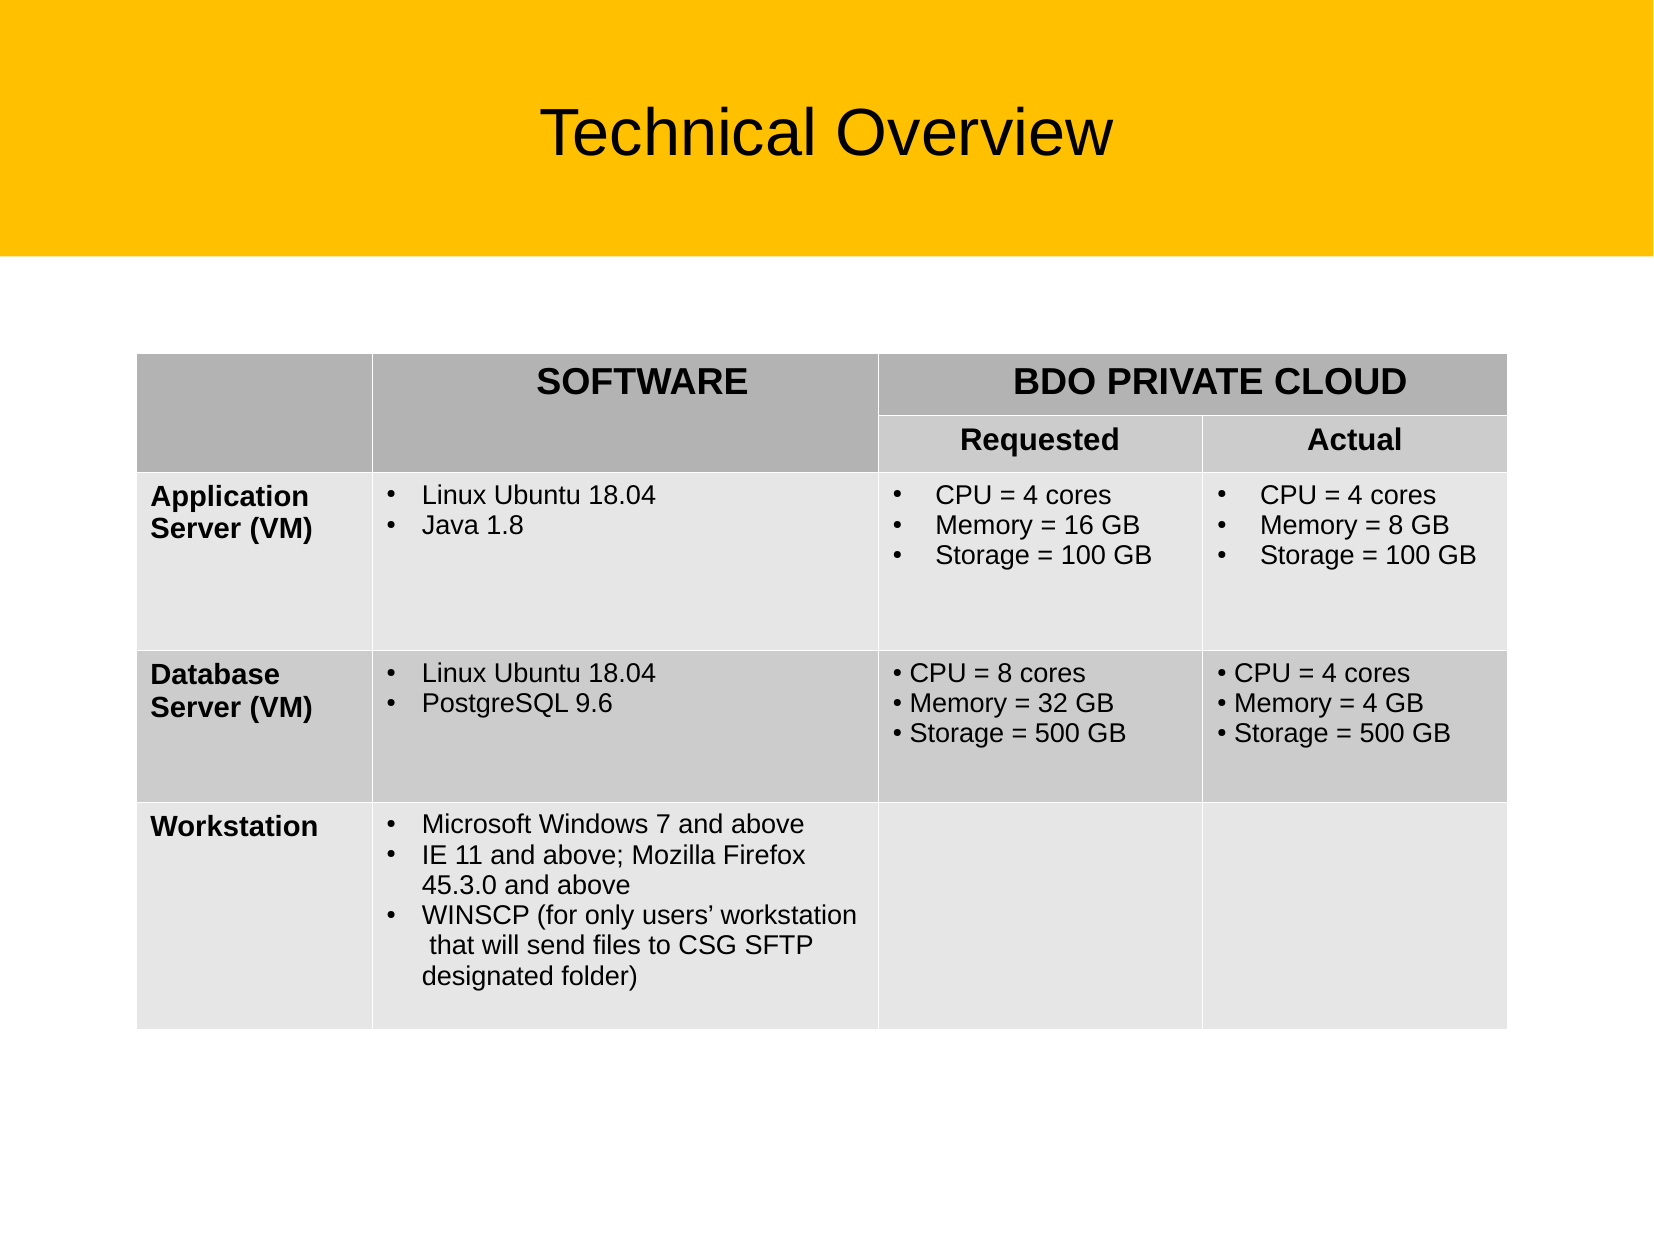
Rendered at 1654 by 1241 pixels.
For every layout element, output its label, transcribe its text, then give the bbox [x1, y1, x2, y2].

table_header BDO PRIVATE CLOUD [879, 354, 1507, 415]
table_cell CPU = 4 cores Memory = 8 GB Storage = 100 GB [1203, 473, 1507, 650]
table_cell Microsoft Windows 7 and above IE 11 and above; Mozilla Firefox 45.3.0 and above WINSCP (for only users’ workstation that will send files to CSG SFTP designated folder) [373, 803, 878, 1029]
table_cell Requested [879, 416, 1202, 472]
table_cell Workstation [137, 803, 372, 1029]
table_header SOFTWARE [373, 354, 878, 472]
table_cell [1203, 803, 1507, 1029]
table_cell CPU = 4 cores Memory = 4 GB Storage = 500 GB [1203, 651, 1507, 802]
table_cell Linux Ubuntu 18.04 PostgreSQL 9.6 [373, 651, 878, 802]
table_cell Actual [1203, 416, 1507, 472]
table_cell [879, 803, 1202, 1029]
table_cell Linux Ubuntu 18.04 Java 1.8 [373, 473, 878, 650]
table_cell Application Server (VM) [137, 473, 372, 650]
table_header [137, 354, 372, 472]
table_cell Database Server (VM) [137, 651, 372, 802]
table_cell CPU = 4 cores Memory = 16 GB Storage = 100 GB [879, 473, 1202, 650]
table_cell CPU = 8 cores Memory = 32 GB Storage = 500 GB [879, 651, 1202, 802]
text_box Technical Overview [0, 0, 1654, 257]
